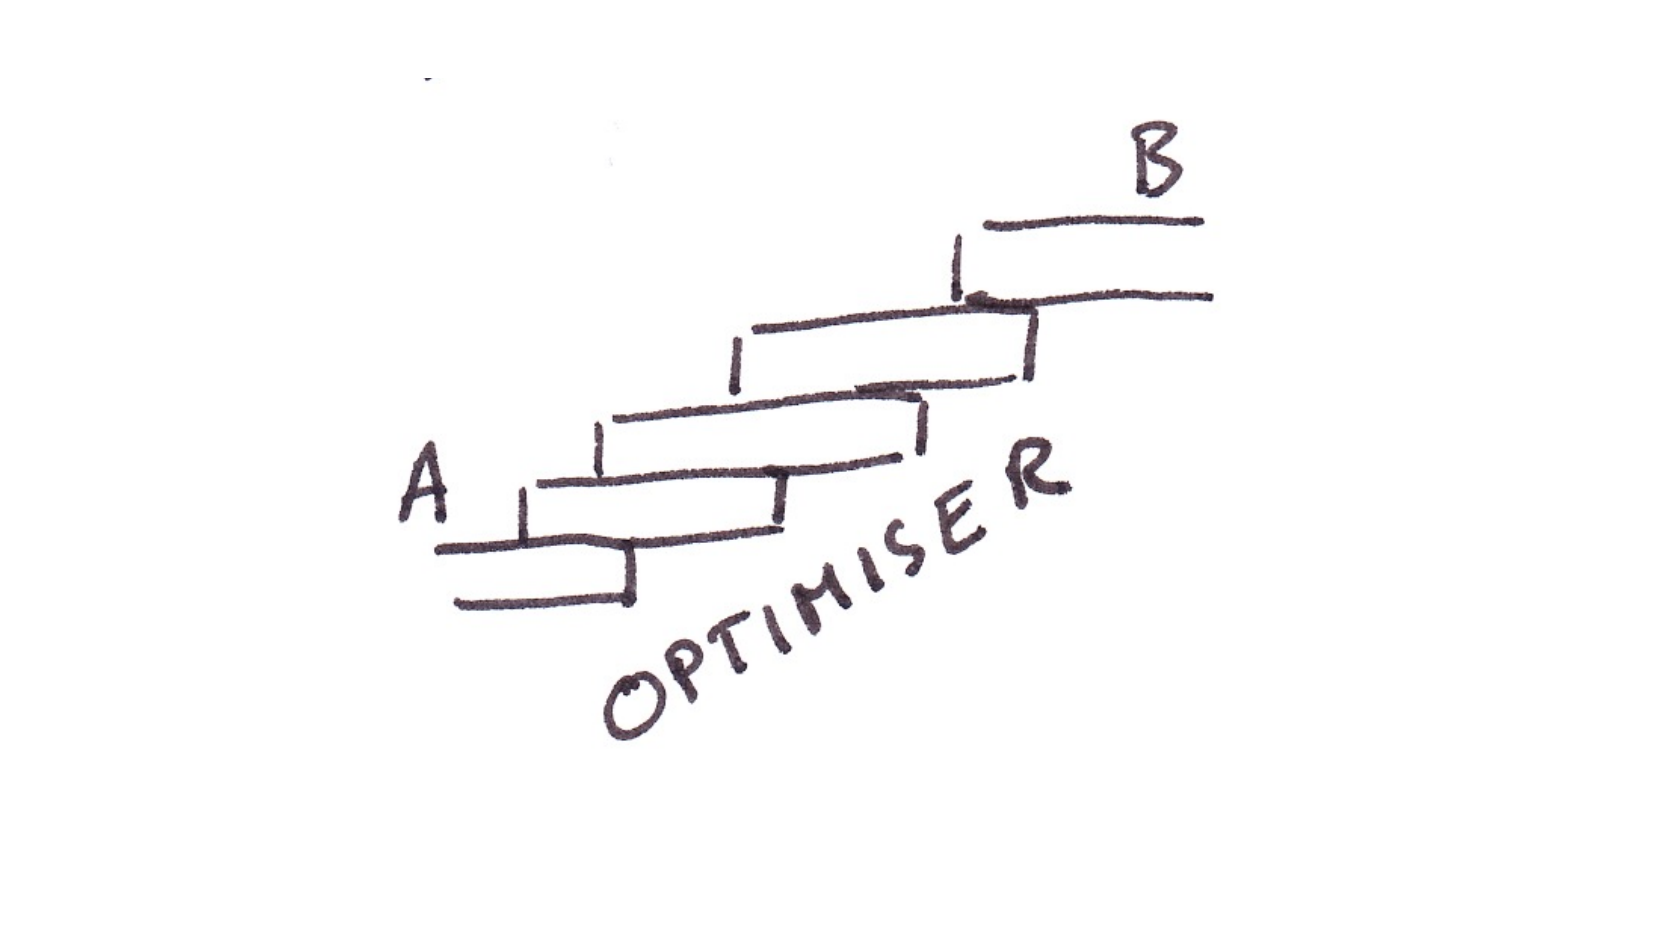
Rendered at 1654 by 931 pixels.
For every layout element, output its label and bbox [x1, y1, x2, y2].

picture [350, 78, 1261, 826]
